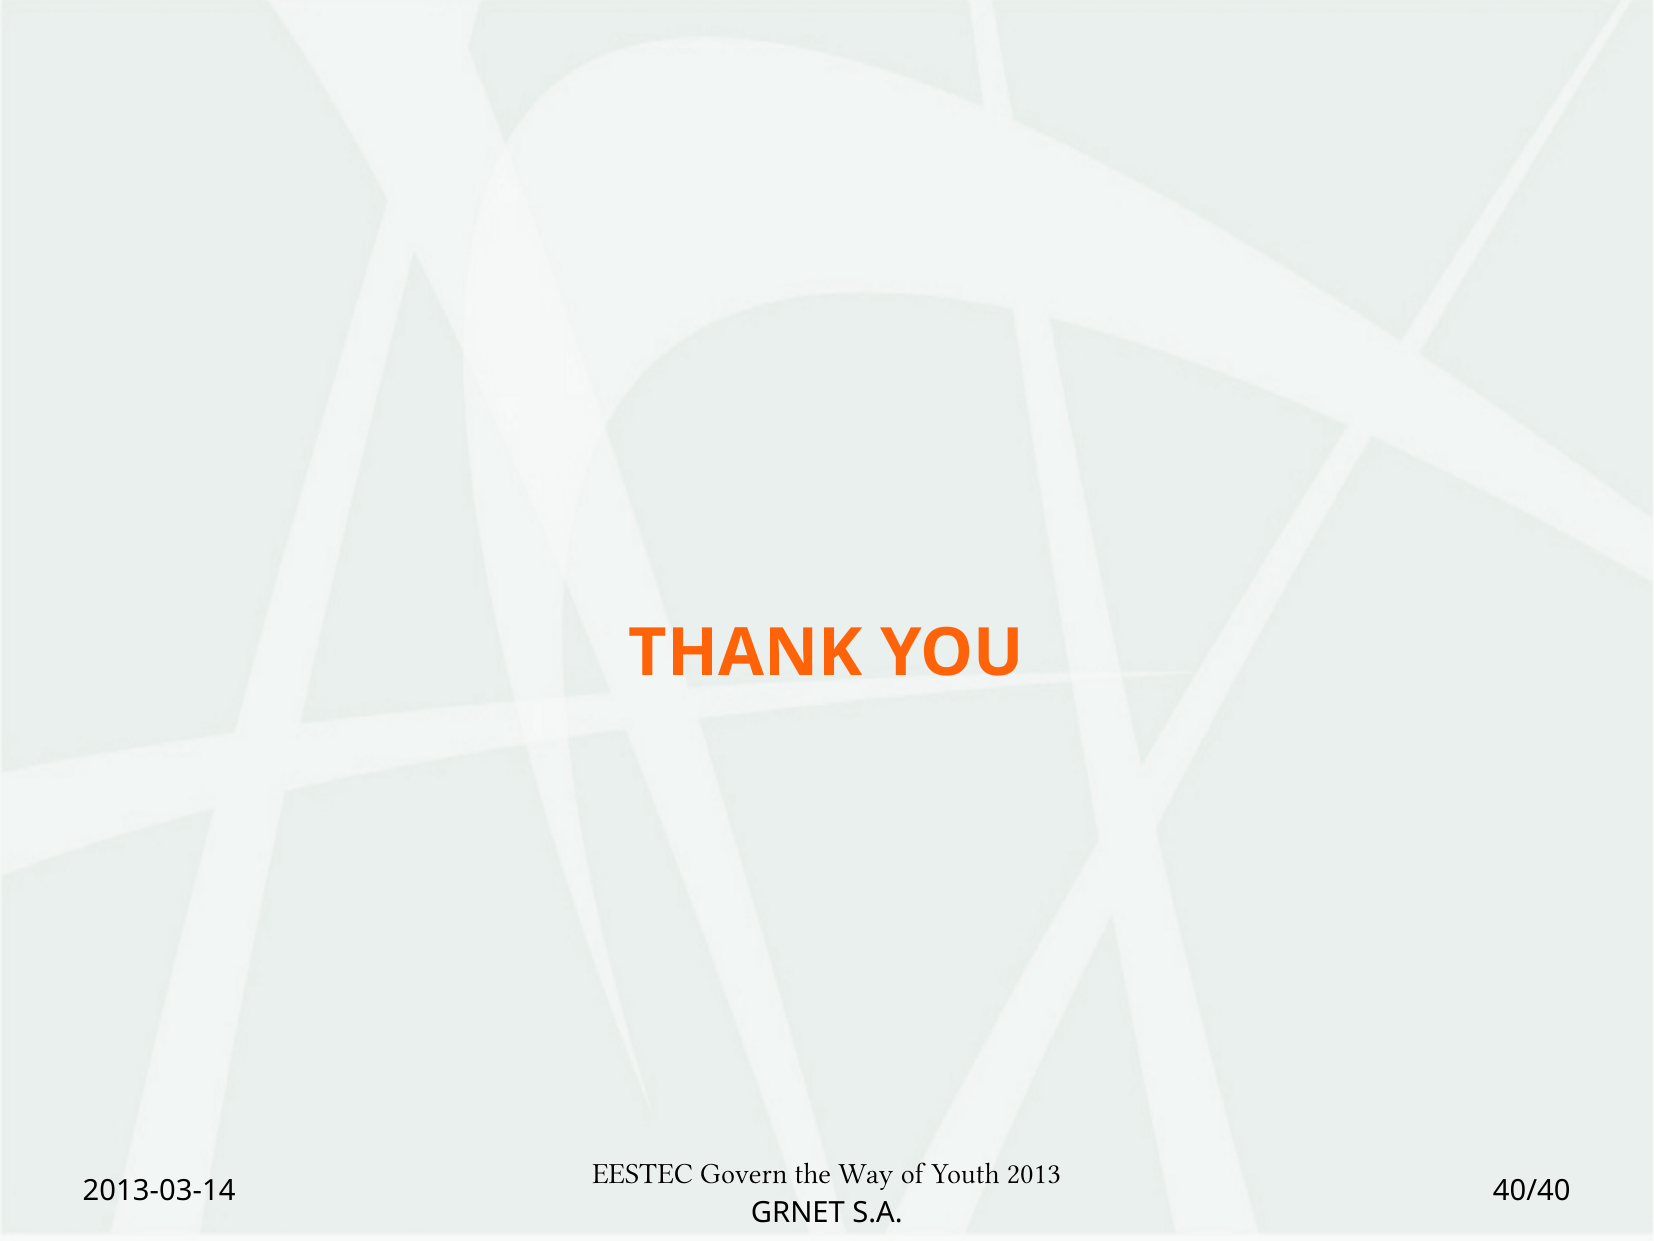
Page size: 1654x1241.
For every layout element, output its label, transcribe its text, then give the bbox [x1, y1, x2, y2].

picture [0, 0, 1654, 1241]
subtitle THANK YOU [82, 290, 1571, 1010]
